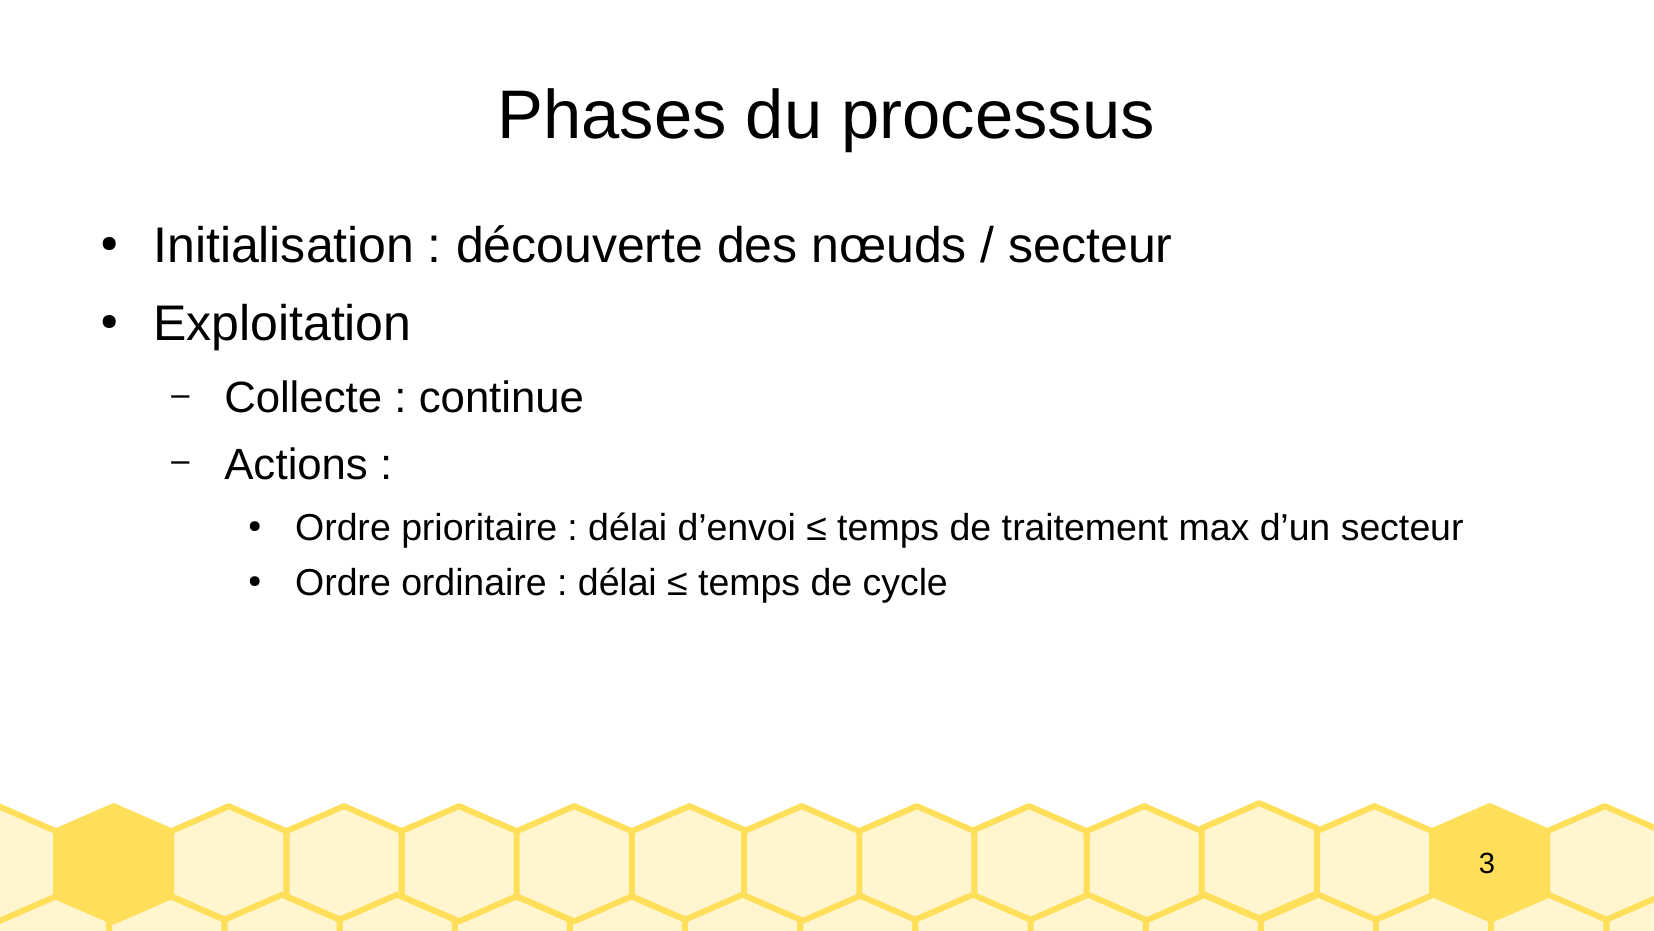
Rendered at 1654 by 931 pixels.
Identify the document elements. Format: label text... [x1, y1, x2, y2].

title Phases du processus [82, 37, 1571, 193]
list Initialisation : découverte des nœuds / secteur Exploitation Collecte : continue Actions : Ordre prioritaire : délai d’envoi ≤ temps de traitement max d’un secteur Ordre ordinaire : délai ≤ temps de cycle [82, 217, 1571, 758]
